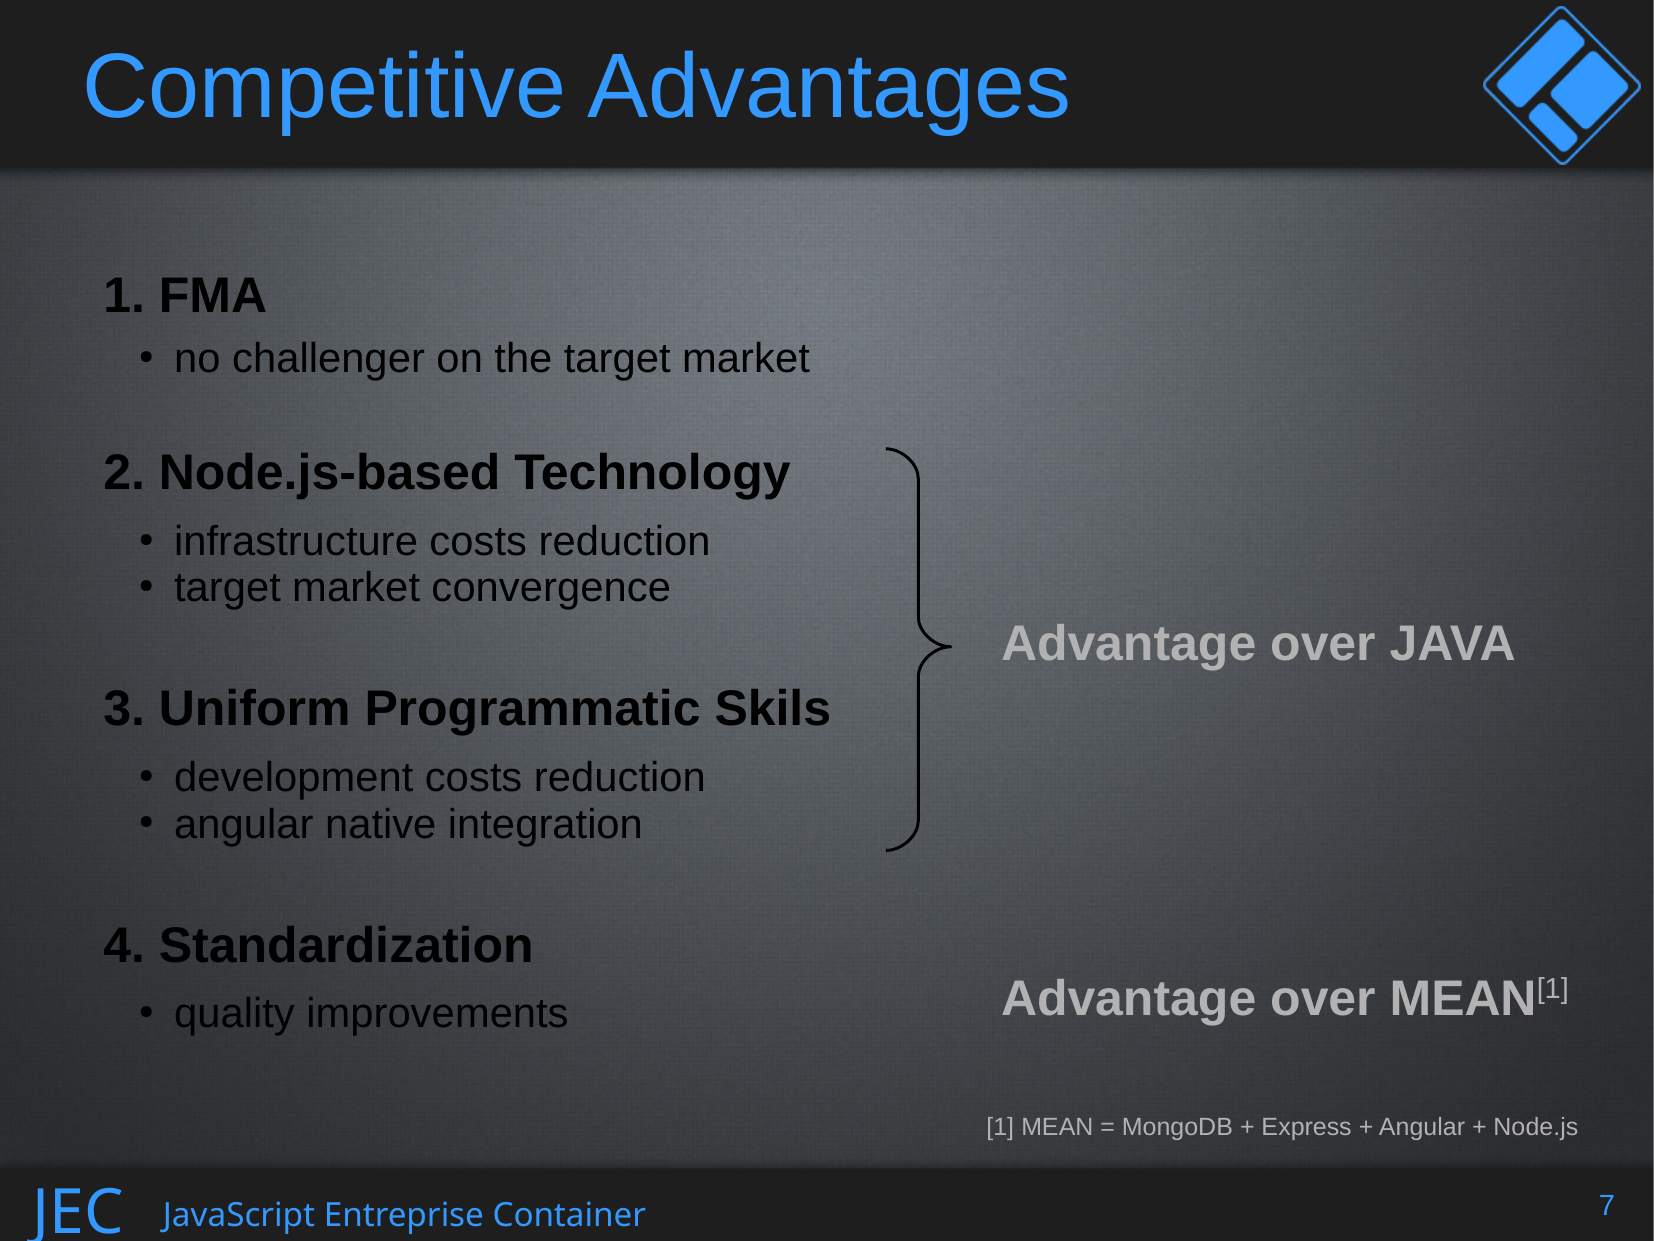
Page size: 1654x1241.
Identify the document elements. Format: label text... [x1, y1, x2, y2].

text_box 2. Node.js-based Technology [88, 437, 827, 510]
title Competitive Advantages [82, 23, 1441, 147]
text_box quality improvements [88, 982, 768, 1075]
text_box Advantage over JAVA [986, 608, 1560, 691]
text_box development costs reduction angular native integration [88, 746, 827, 855]
text_box 3. Uniform Programmatic Skils [88, 673, 851, 756]
text_box 1. FMA [88, 259, 1565, 327]
picture [0, 0, 1654, 1241]
text_box no challenger on the target market [88, 327, 1565, 420]
text_box infrastructure costs reduction target market convergence [88, 510, 827, 619]
text_box JavaScript Entreprise Container [148, 1183, 651, 1241]
text_box JEC [17, 1159, 149, 1241]
text_box 4. Standardization [88, 909, 1565, 993]
text_box [1] MEAN = MongoDB + Express + Angular + Node.js [59, 1105, 1595, 1164]
text_box Advantage over MEAN[1] [986, 962, 1619, 1046]
text_box 7 [744, 1181, 1630, 1229]
